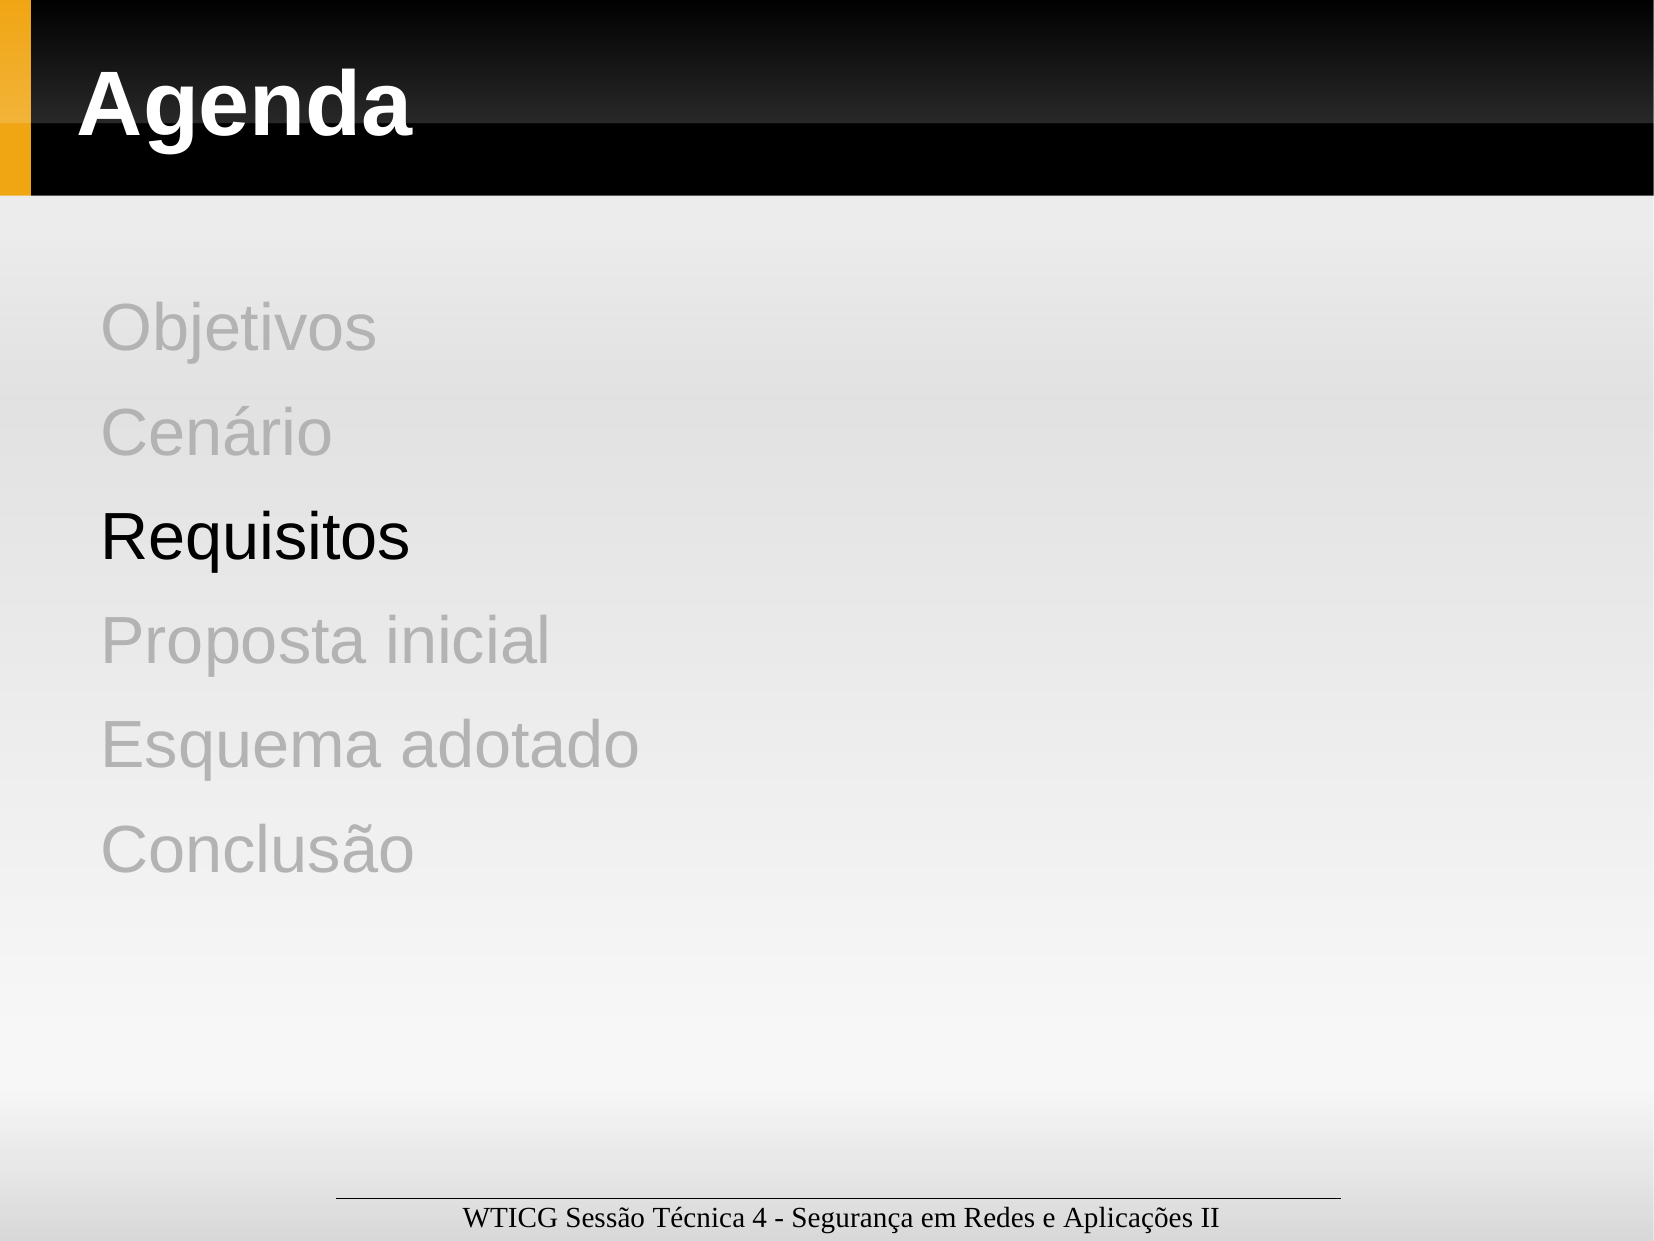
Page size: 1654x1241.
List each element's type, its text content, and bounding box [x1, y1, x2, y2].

list Objetivos Cenário Requisitos Proposta inicial Esquema adotado Conclusão [82, 290, 1571, 1094]
title Agenda [76, 0, 1565, 208]
picture [0, 0, 1654, 1241]
